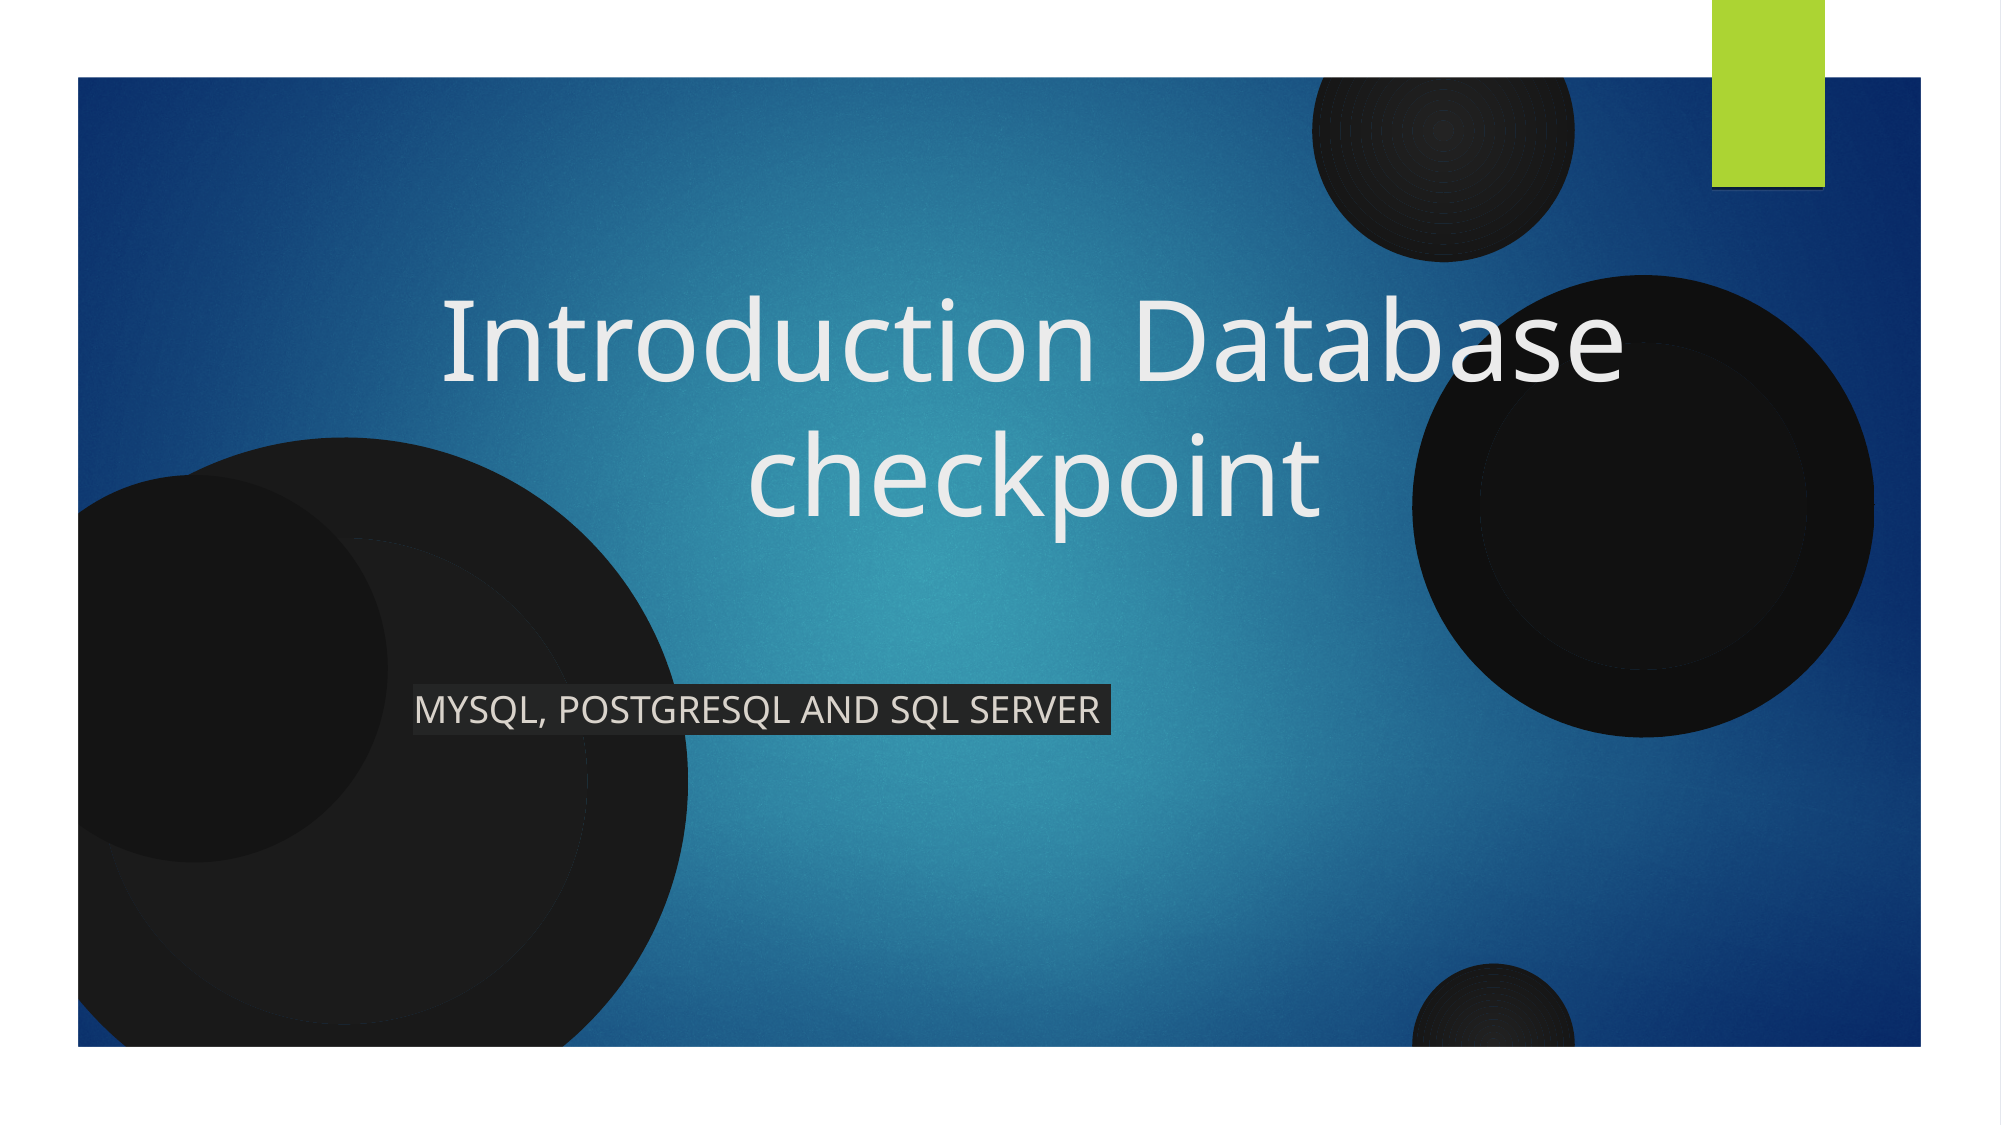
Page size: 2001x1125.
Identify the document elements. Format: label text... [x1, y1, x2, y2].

title Introduction Database checkpoint [310, 107, 1758, 547]
subtitle MySQL, PostgreSQL and SQL SERVER [398, 678, 1847, 820]
